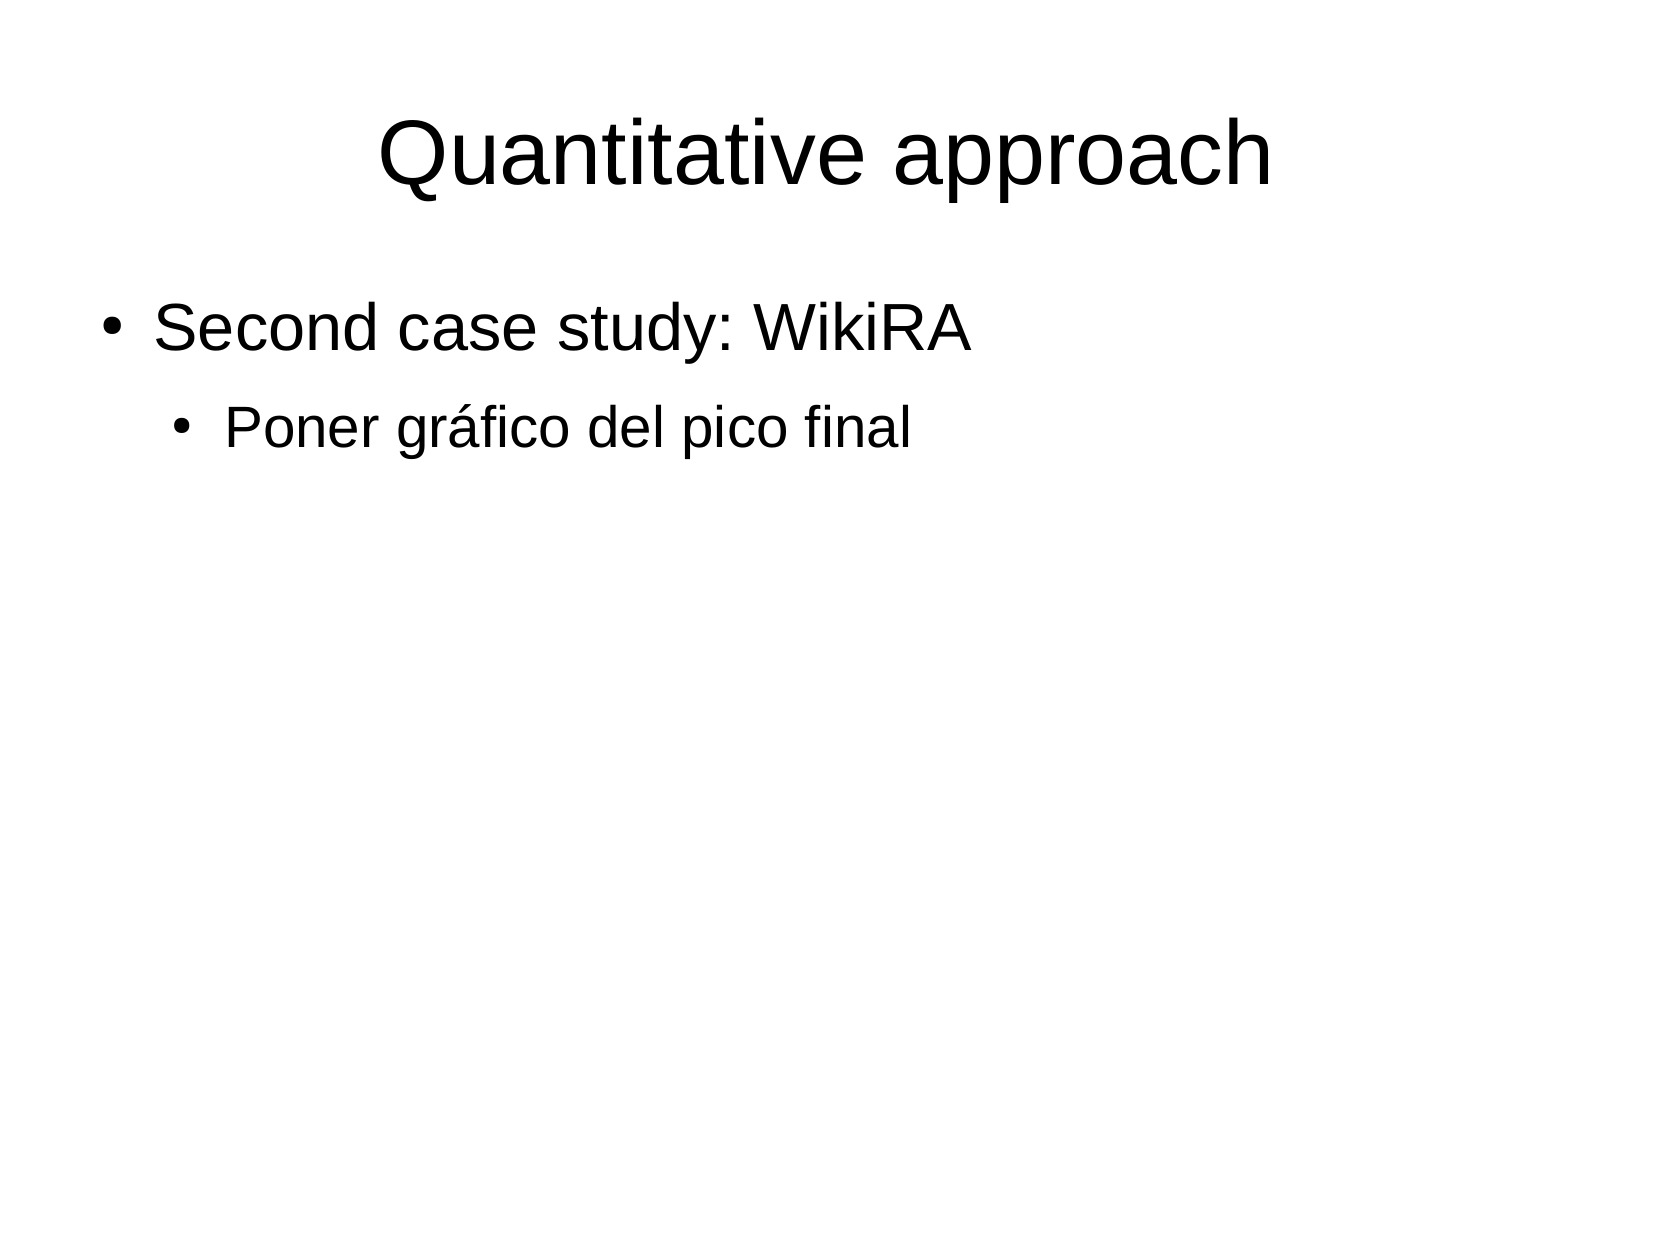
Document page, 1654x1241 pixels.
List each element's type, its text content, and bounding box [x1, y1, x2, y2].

title Quantitative approach [82, 49, 1571, 257]
list Second case study: WikiRA Poner gráfico del pico final [82, 290, 1571, 1109]
